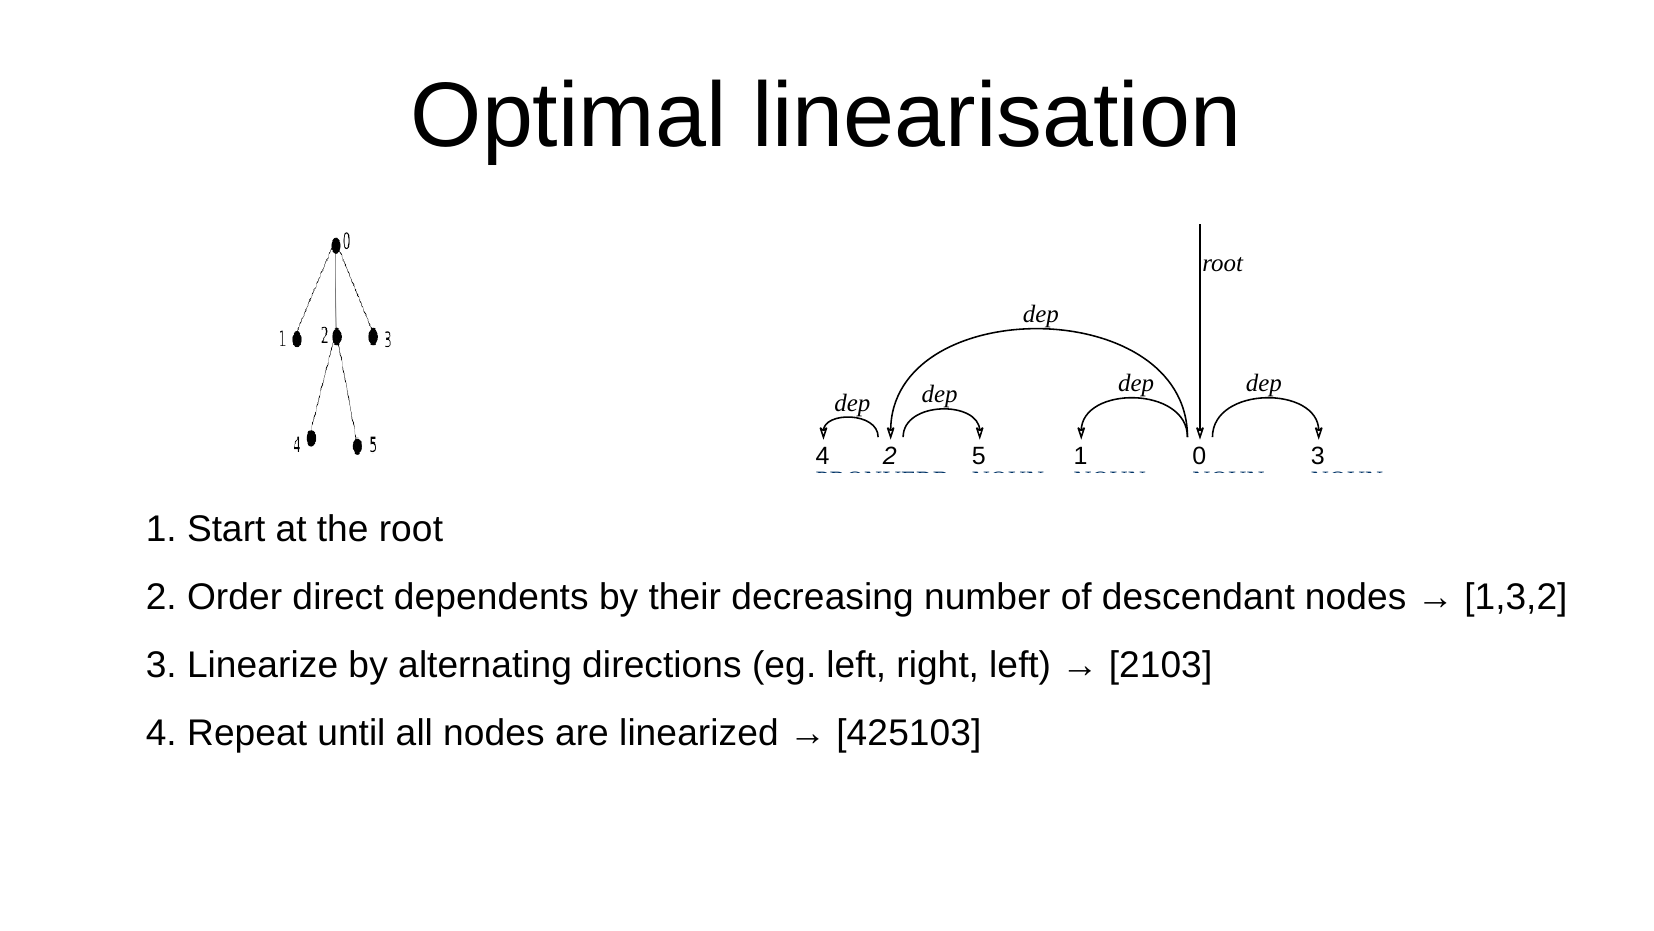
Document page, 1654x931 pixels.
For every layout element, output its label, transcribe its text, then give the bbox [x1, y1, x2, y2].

list 1. Start at the root 2. Order direct dependents by their decreasing number of descendant nodes → [1,3,2] 3. Linearize by alternating directions (eg. left, right, left) → [2103] 4. Repeat until all nodes are linearized → [425103] [82, 507, 1571, 758]
picture [803, 224, 1496, 473]
picture [200, 187, 485, 473]
title Optimal linearisation [82, 37, 1571, 193]
